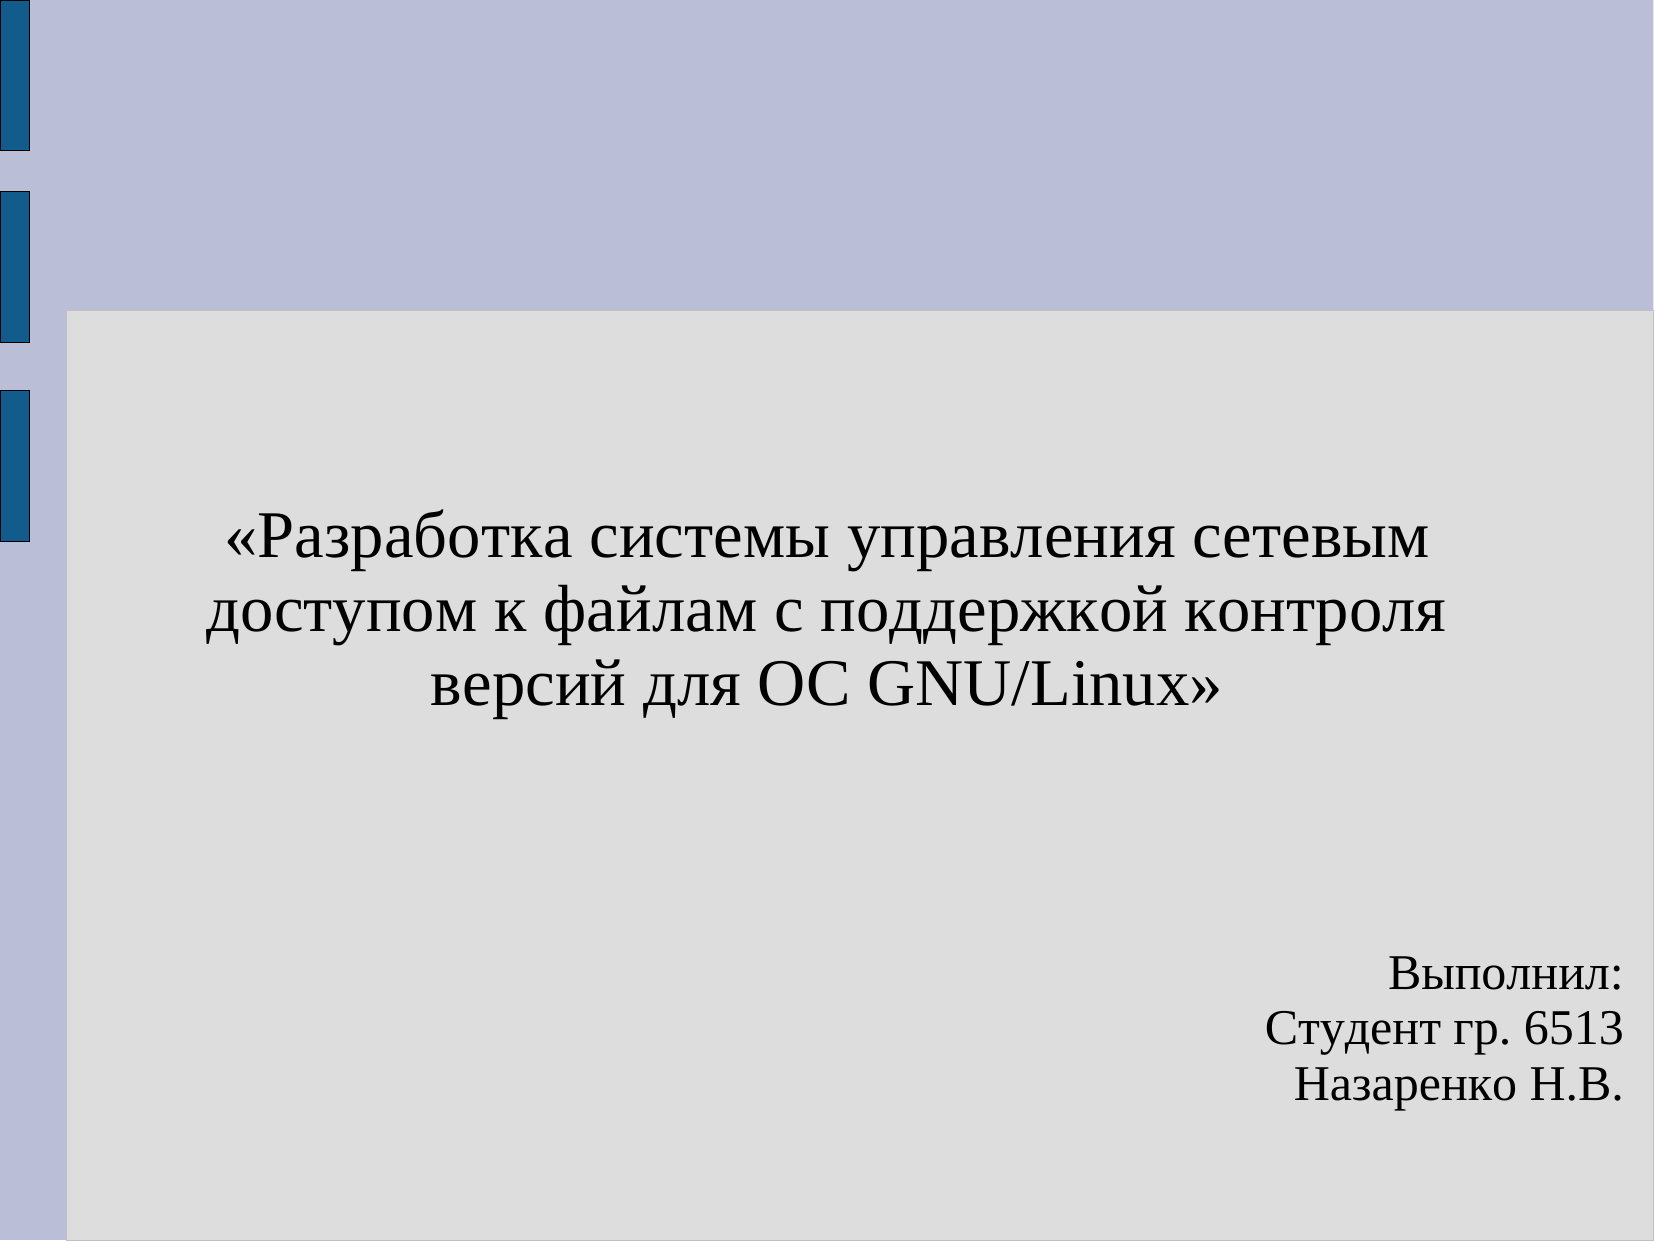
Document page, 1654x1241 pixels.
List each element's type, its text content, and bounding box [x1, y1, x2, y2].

text_box Выполнил: Студент гр. 6513 Назаренко Н.В. [1122, 944, 1625, 1111]
subtitle «Разработка системы управления сетевым доступом к файлам с поддержкой контроля версий для ОС GNU/Linux» [121, 91, 1534, 1127]
